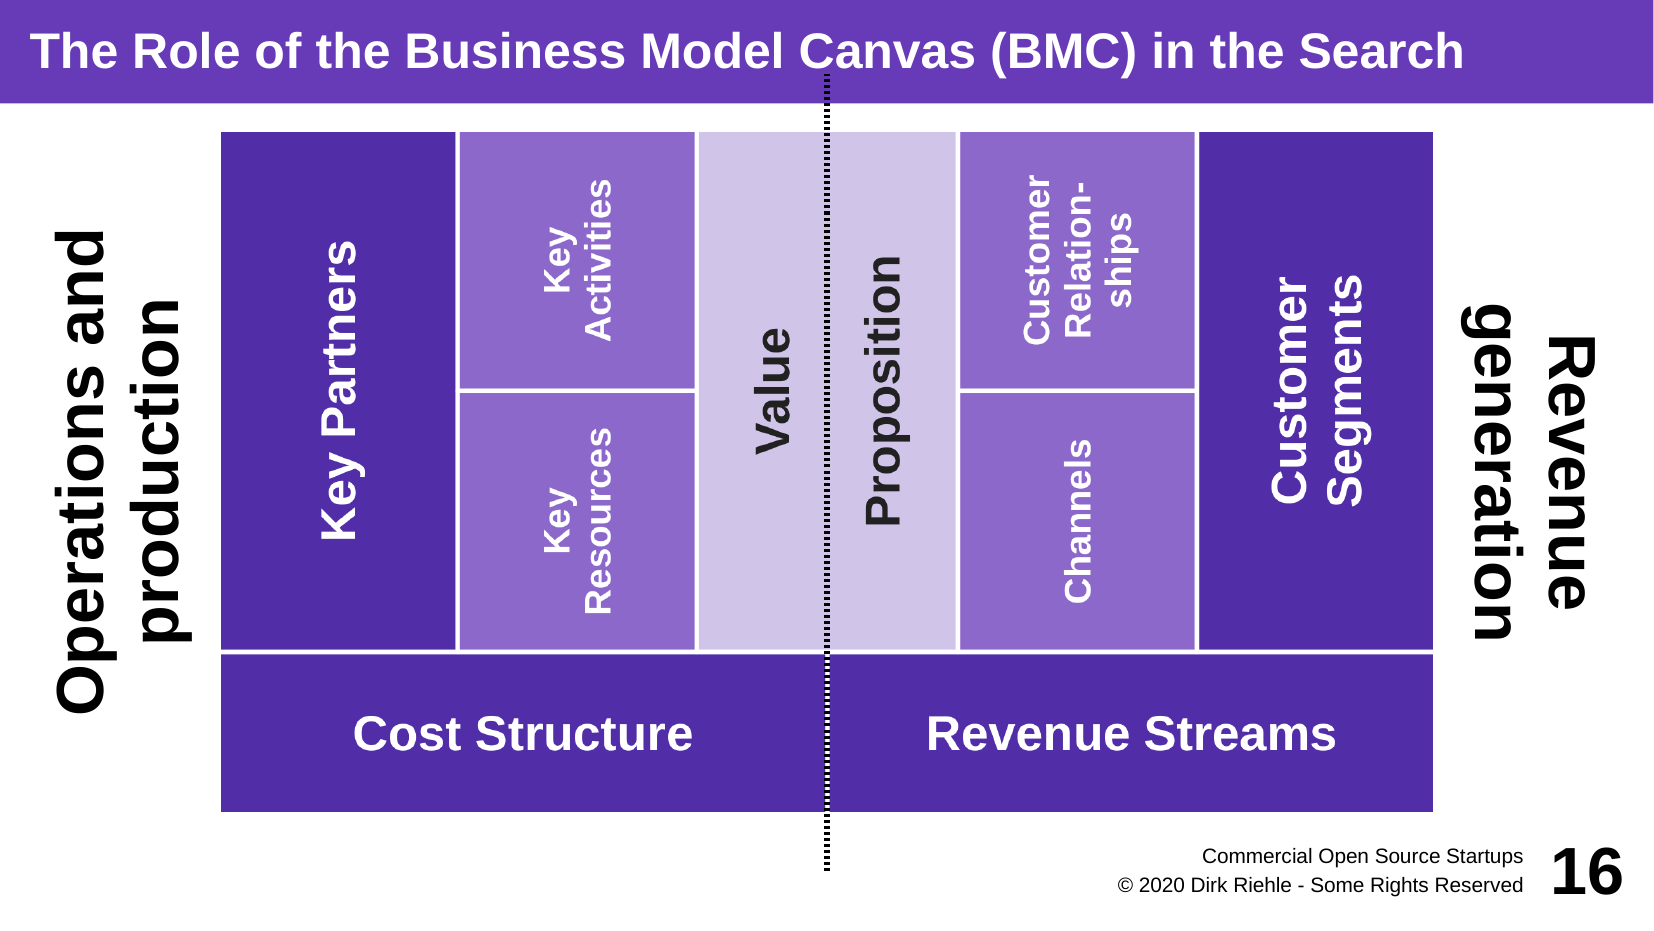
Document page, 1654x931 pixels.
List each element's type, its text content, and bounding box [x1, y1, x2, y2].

picture [237, 132, 1417, 813]
text_box Operations and production [0, 132, 237, 813]
text_box Revenue generation [1417, 132, 1654, 813]
title The Role of the Business Model Canvas (BMC) in the Search [0, 0, 1654, 104]
